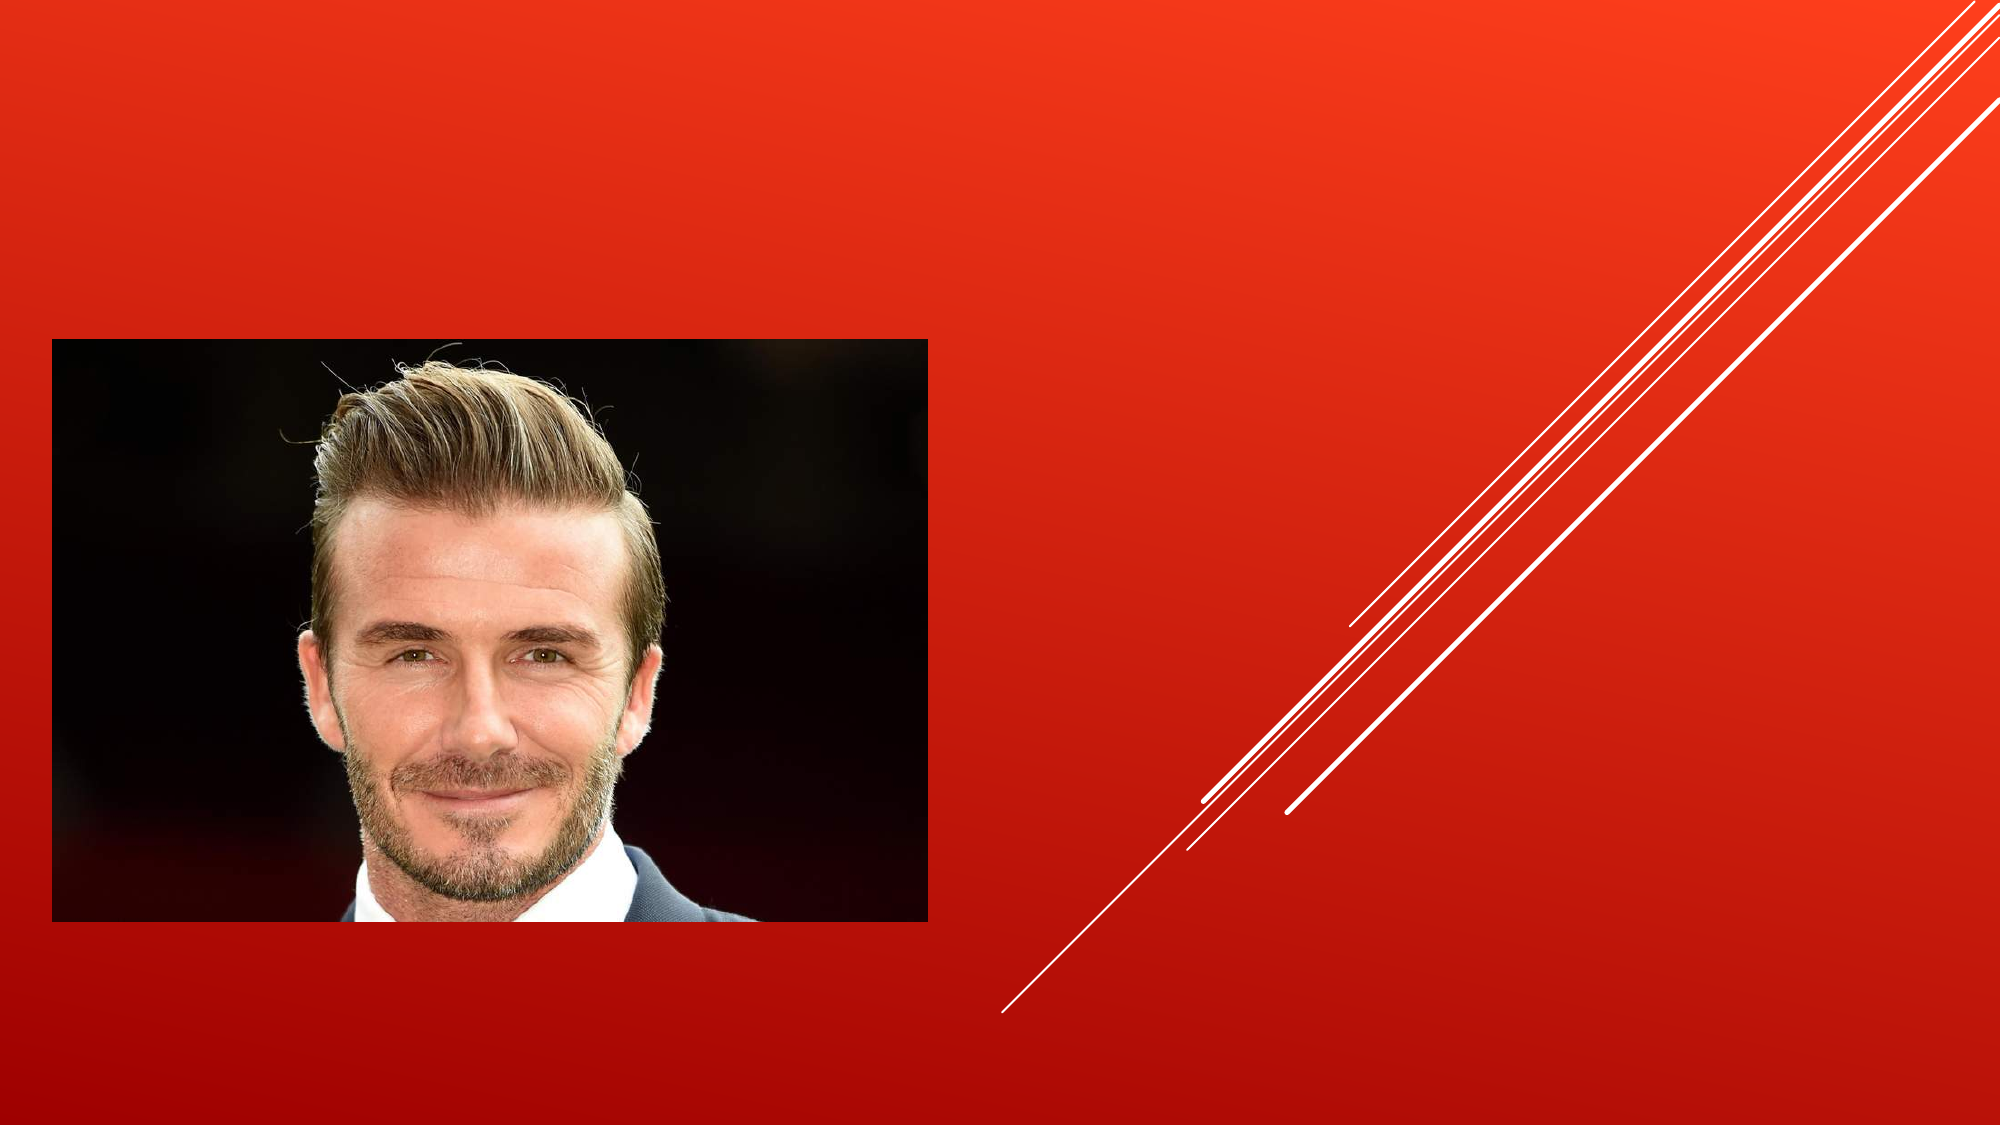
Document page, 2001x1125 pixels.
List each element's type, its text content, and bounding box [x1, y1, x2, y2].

subtitle [112, 630, 1163, 950]
picture [52, 339, 928, 923]
title DAVID BECKHAM [112, 160, 1425, 649]
